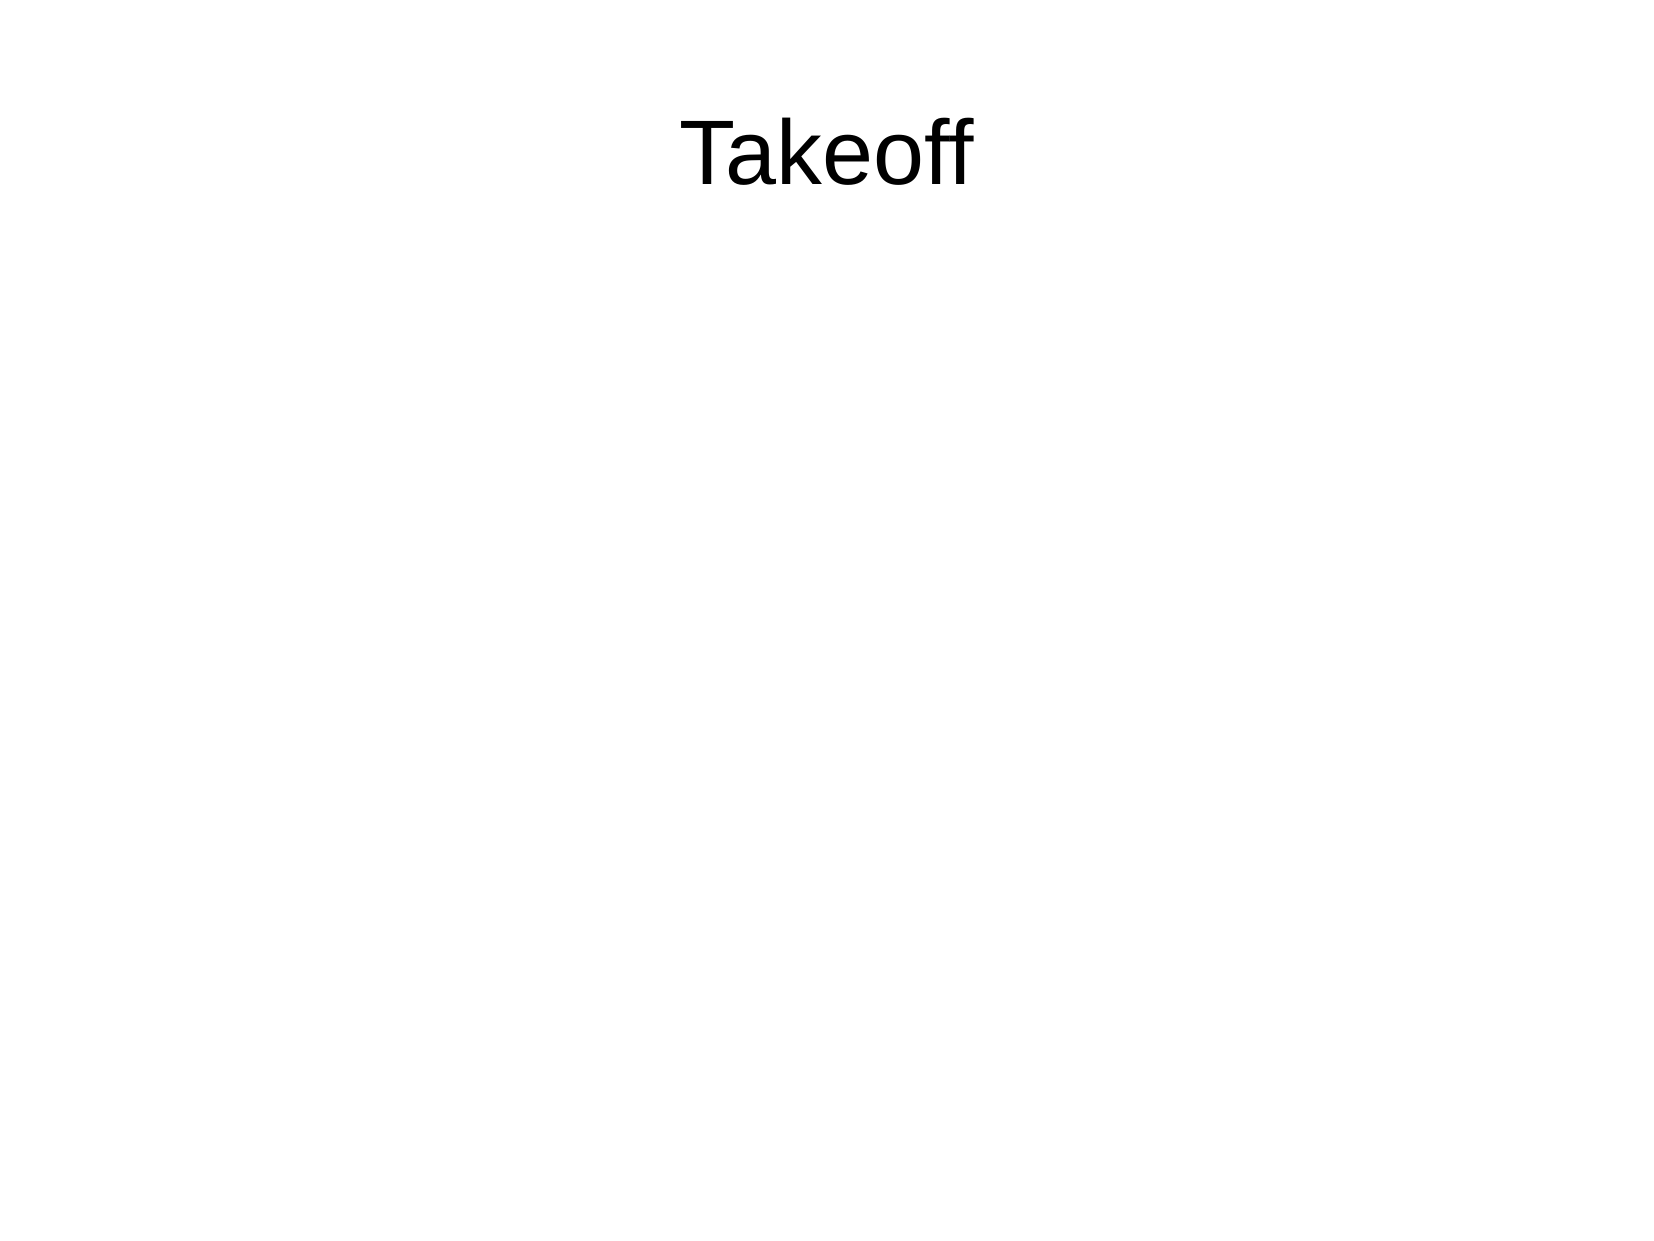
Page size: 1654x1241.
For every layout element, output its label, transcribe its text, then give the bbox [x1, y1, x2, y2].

title Takeoff [82, 49, 1571, 257]
